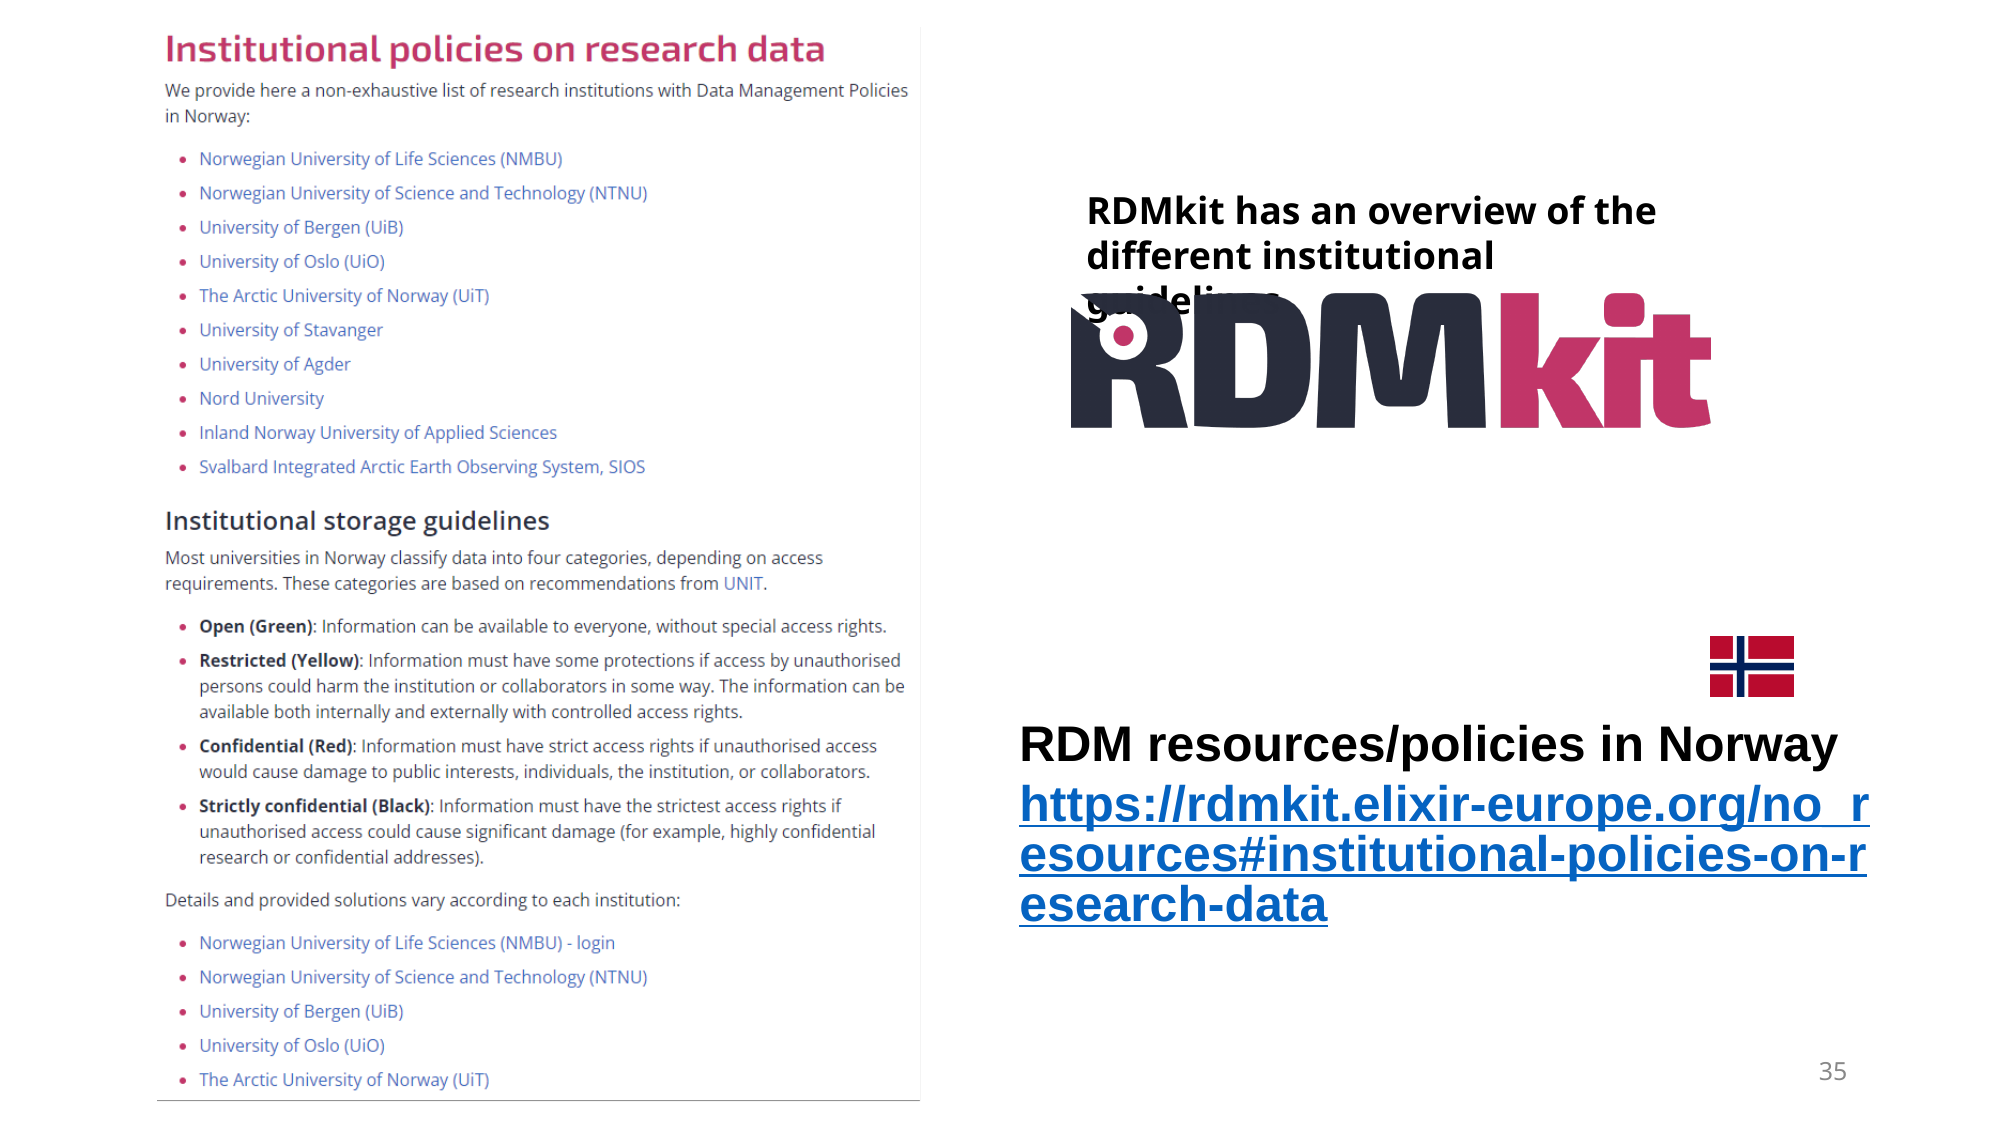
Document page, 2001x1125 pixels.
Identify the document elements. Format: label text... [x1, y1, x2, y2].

picture [155, 24, 920, 1100]
text_box RDM resources/policies in Norway https://rdmkit.elixir-europe.org/no_resources#institutional-policies-on-research-data [1004, 696, 1897, 907]
slide_number 1 [1412, 1042, 1863, 1103]
text_box RDMkit has an overview of the different institutional guidelines [1071, 172, 1679, 293]
picture [1071, 293, 1711, 428]
picture [1710, 636, 1794, 697]
